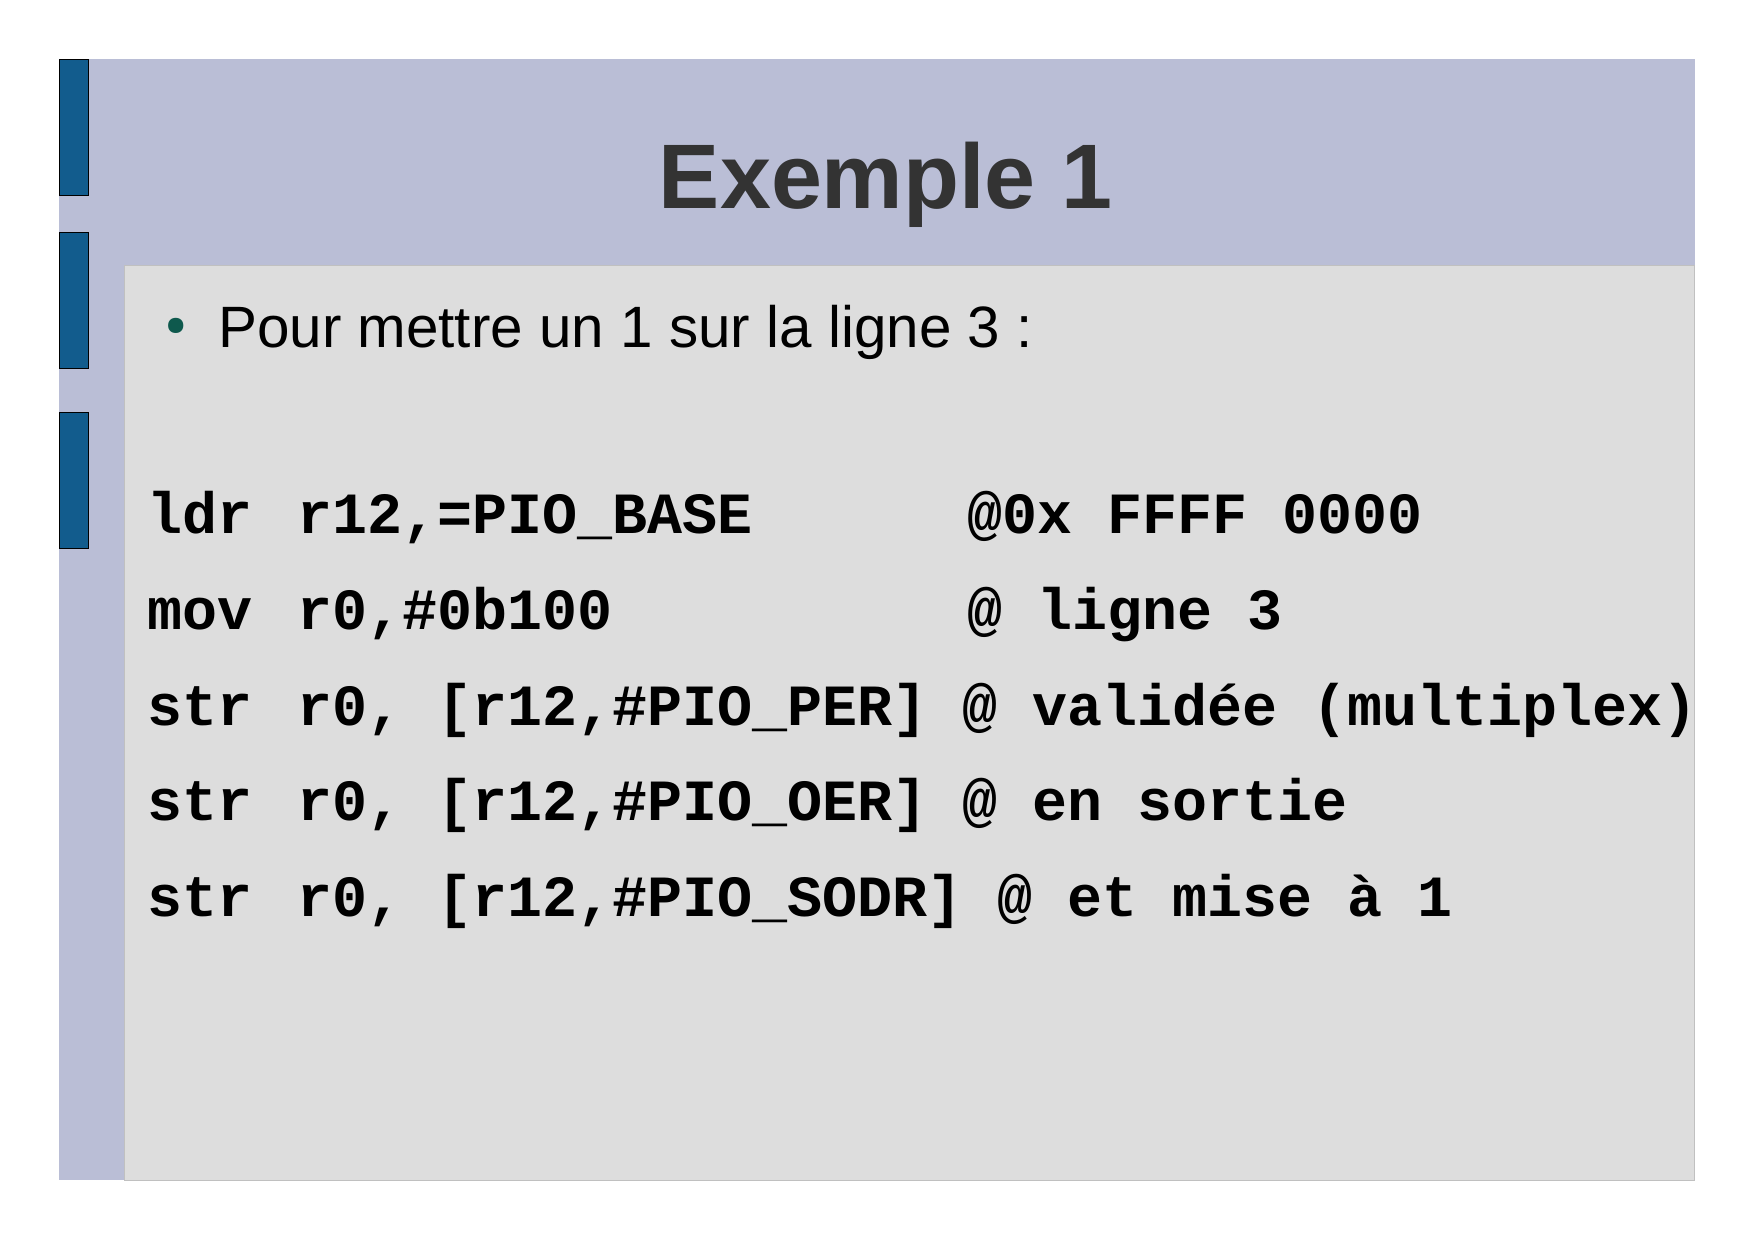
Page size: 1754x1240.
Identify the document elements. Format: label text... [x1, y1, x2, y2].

list Pour mettre un 1 sur la ligne 3 : ldr r12,=PIO_BASE @0x FFFF 0000 mov r0,#0b100 @ ligne 3 str r0, [r12,#PIO_PER] @ validée (multiplex) str r0, [r12,#PIO_OER] @ en sortie str r0, [r12,#PIO_SODR] @ et mise à 1 [147, 295, 1713, 1093]
title Exemple 1 [118, 88, 1654, 266]
